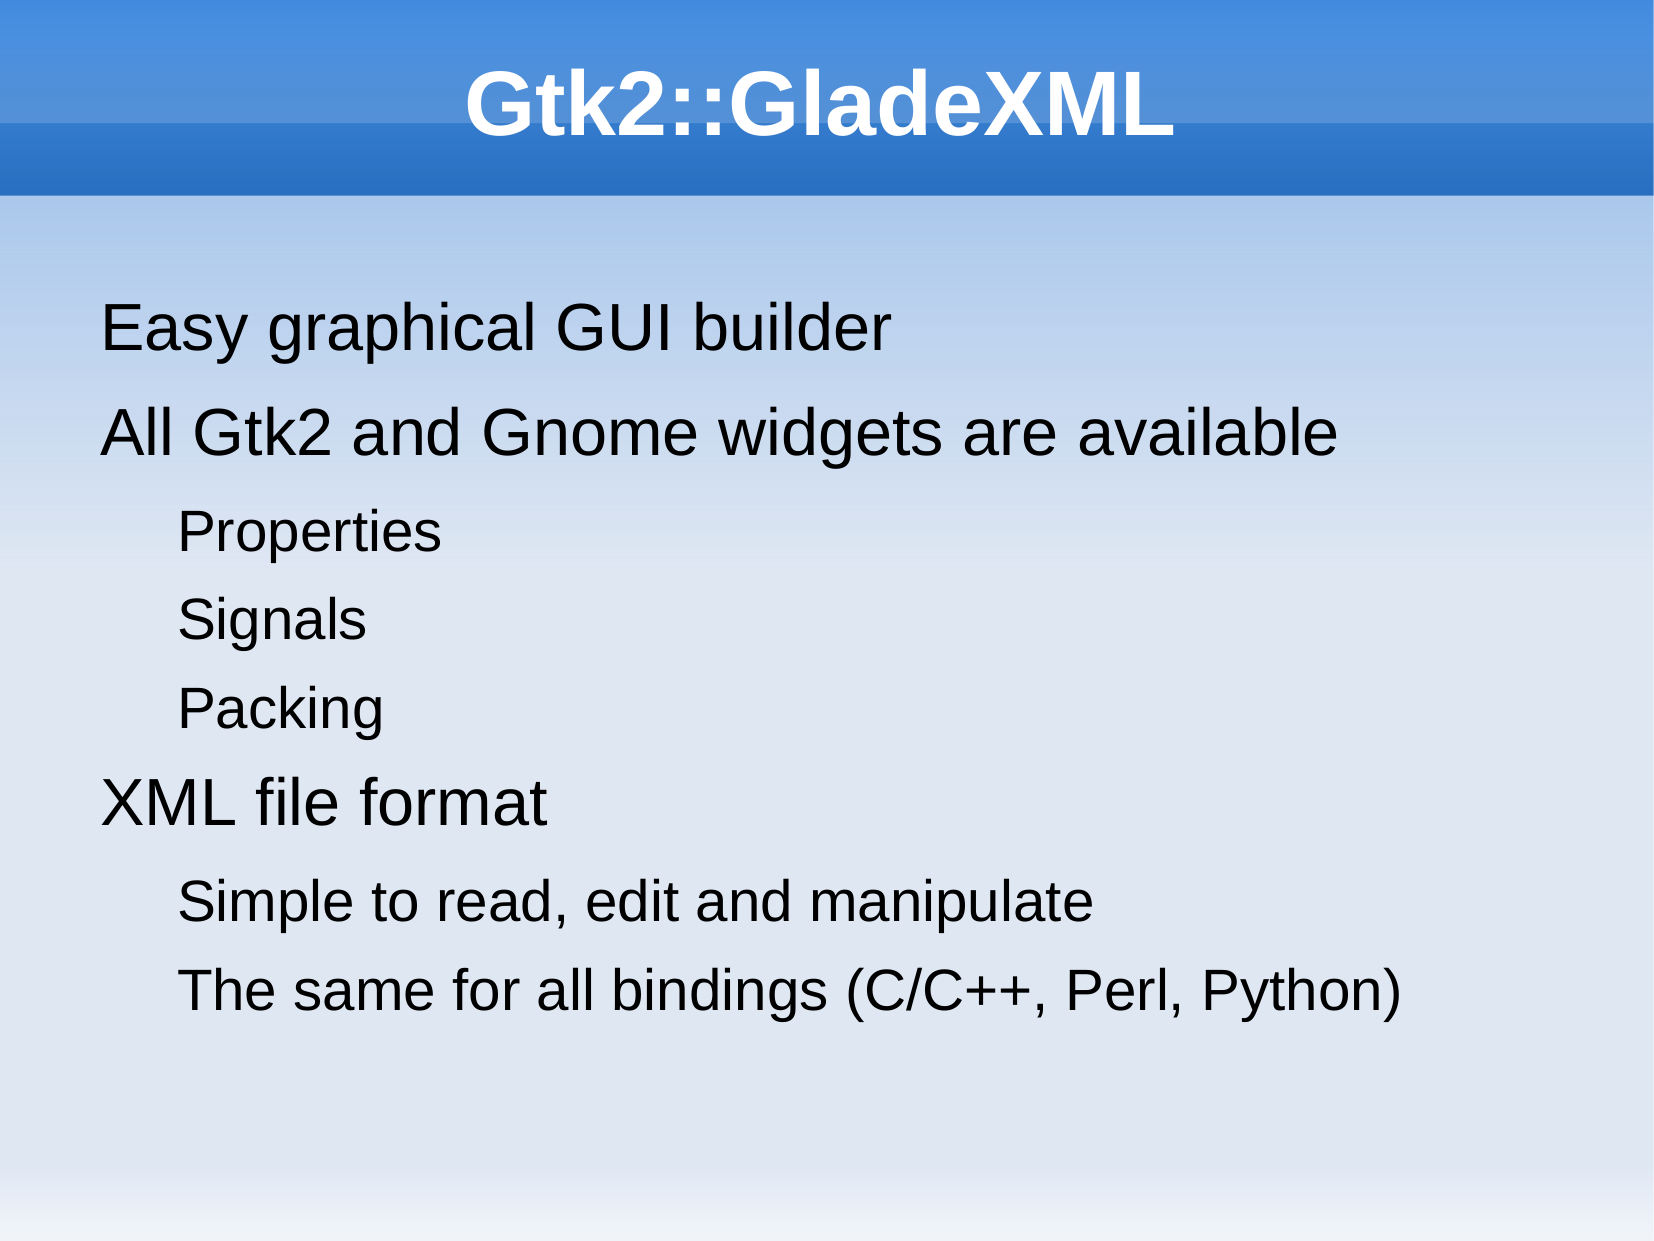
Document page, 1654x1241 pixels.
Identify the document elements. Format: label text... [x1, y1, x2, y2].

title Gtk2::GladeXML [76, 0, 1565, 208]
picture [0, 0, 1654, 1241]
list Easy graphical GUI builder All Gtk2 and Gnome widgets are available Properties Signals Packing XML file format Simple to read, edit and manipulate The same for all bindings (C/C++, Perl, Python) [82, 290, 1571, 1109]
